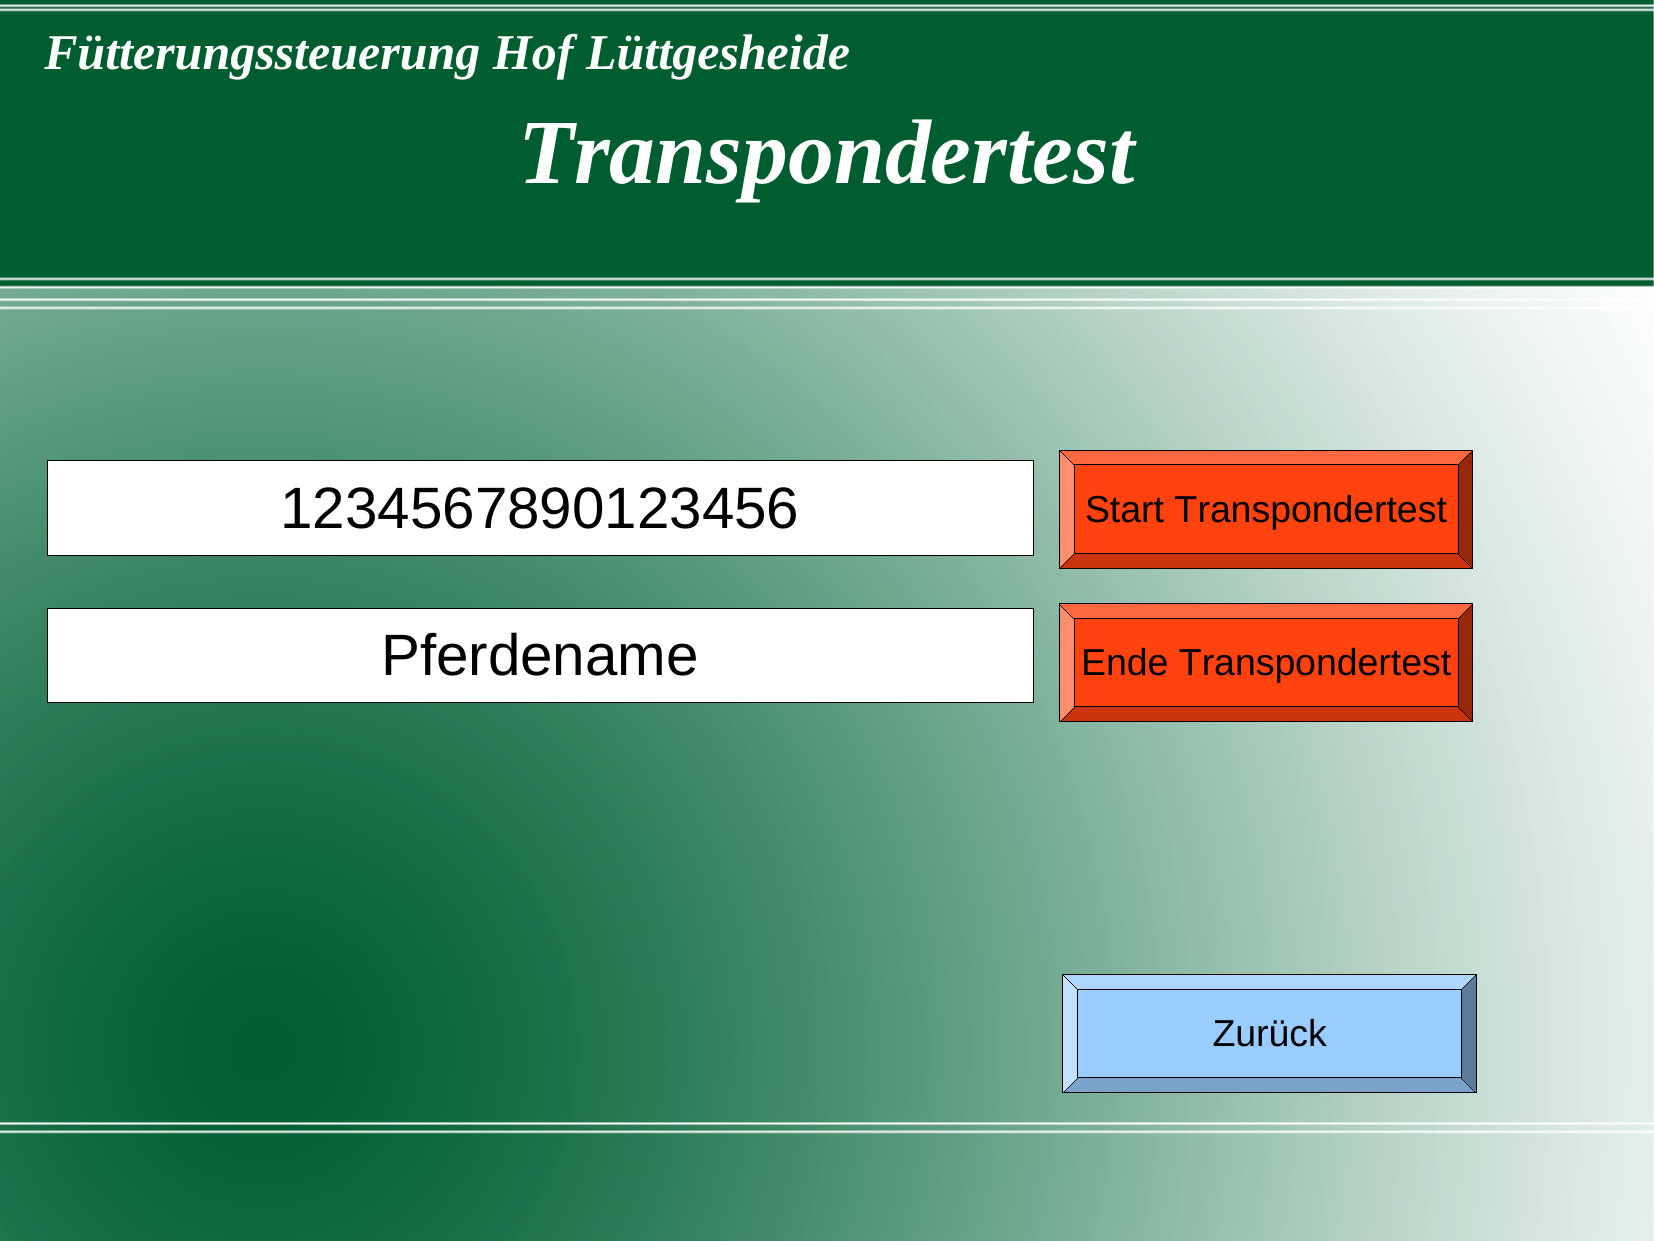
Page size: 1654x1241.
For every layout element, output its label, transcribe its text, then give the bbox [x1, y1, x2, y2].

text_box 1234567890123456 [47, 460, 1034, 556]
text_box Start Transpondertest [1075, 465, 1458, 553]
text_box Pferdename [47, 608, 1034, 703]
text_box Zurück [1078, 990, 1461, 1077]
text_box Ende Transpondertest [1075, 619, 1458, 706]
text_box Fütterungssteuerung Hof Lüttgesheide [29, 17, 866, 89]
title Transpondertest [82, 102, 1571, 204]
picture [0, 0, 1654, 1241]
